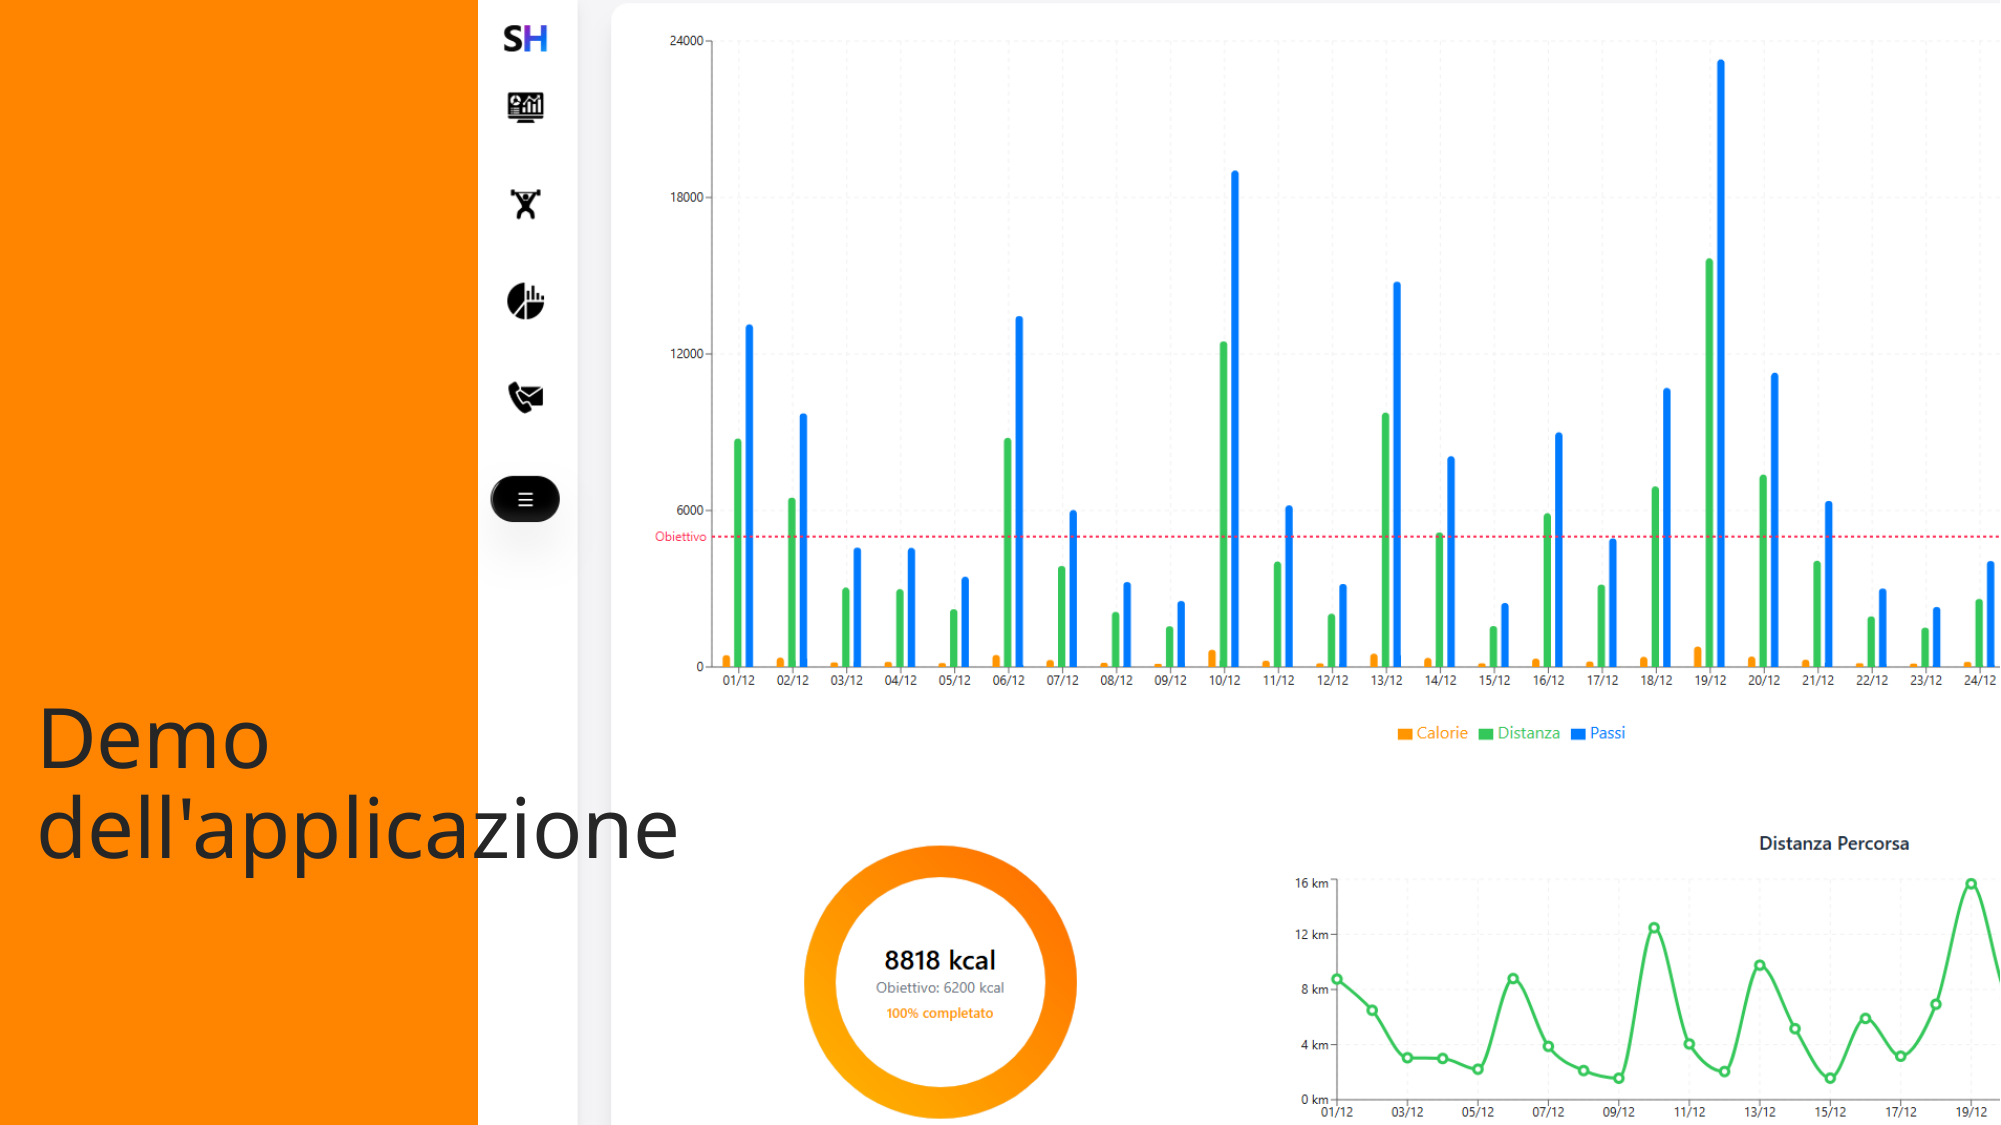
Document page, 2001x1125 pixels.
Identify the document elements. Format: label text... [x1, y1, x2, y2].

title Demo dell'applicazione [21, 450, 763, 884]
picture [478, 0, 2000, 1125]
text_box [0, 0, 478, 1125]
